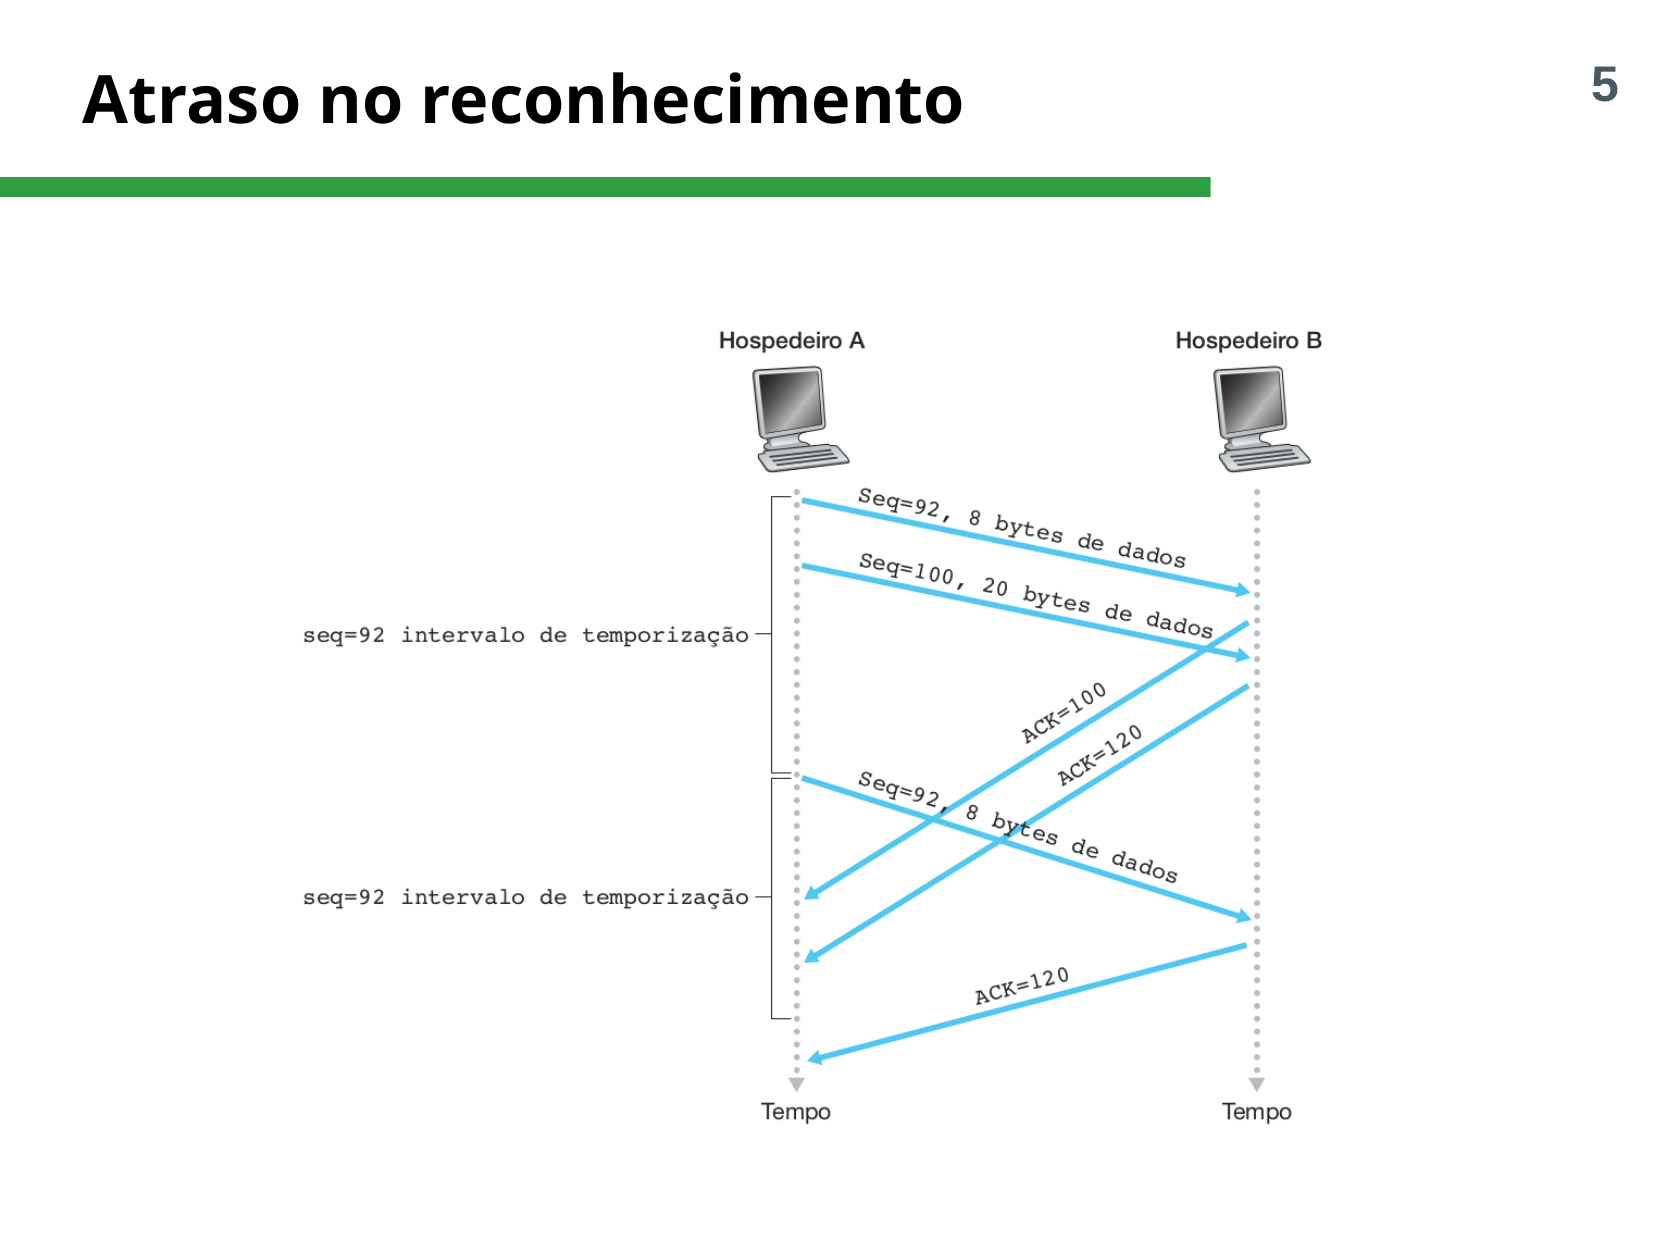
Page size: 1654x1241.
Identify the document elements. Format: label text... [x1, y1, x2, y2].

picture [284, 295, 1418, 1177]
title Atraso no reconhecimento [82, 0, 1152, 202]
